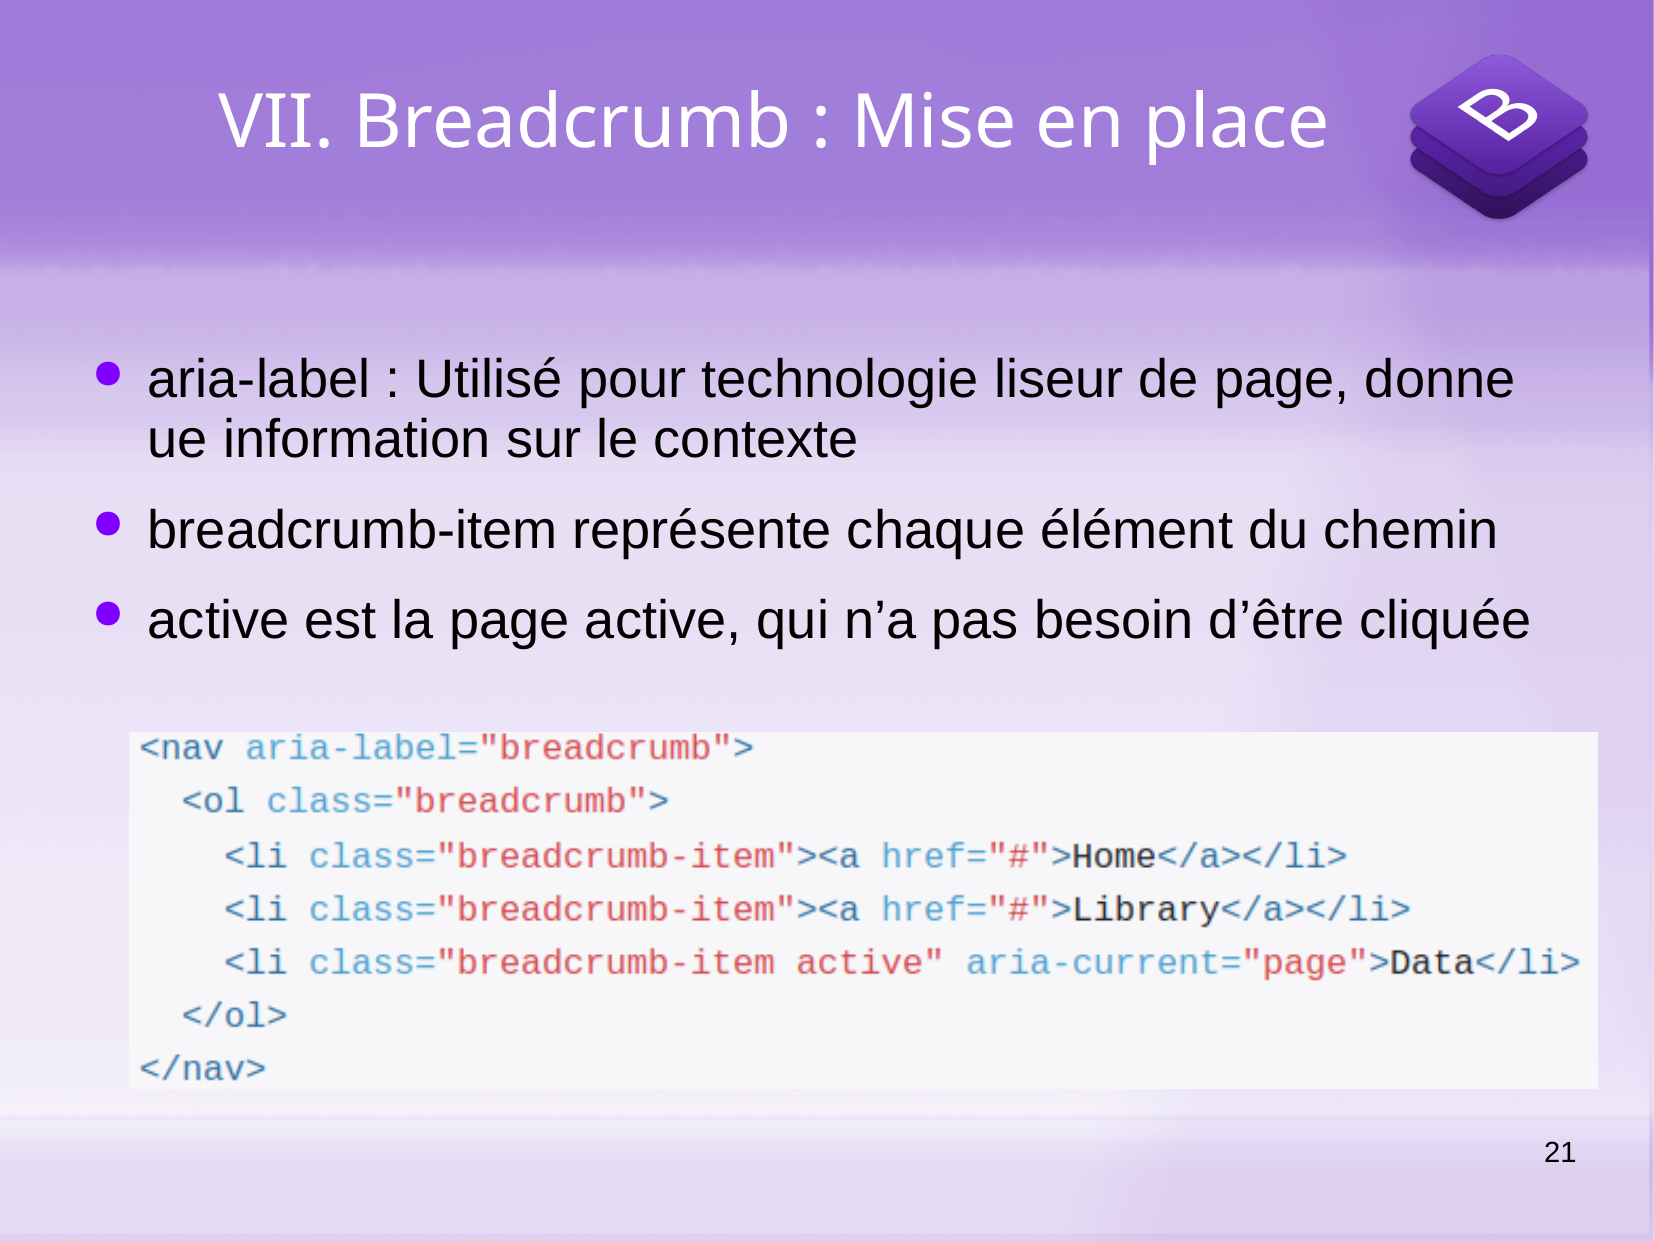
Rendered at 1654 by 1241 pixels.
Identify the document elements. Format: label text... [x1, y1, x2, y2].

list aria-label : Utilisé pour technologie liseur de page, donne ue information sur le contexte breadcrumb-item représente chaque élément du chemin active est la page active, qui n’a pas besoin d’être cliquée [76, 348, 1565, 756]
title VII. Breadcrumb : Mise en place [218, 59, 1400, 178]
picture [0, 0, 1654, 1241]
